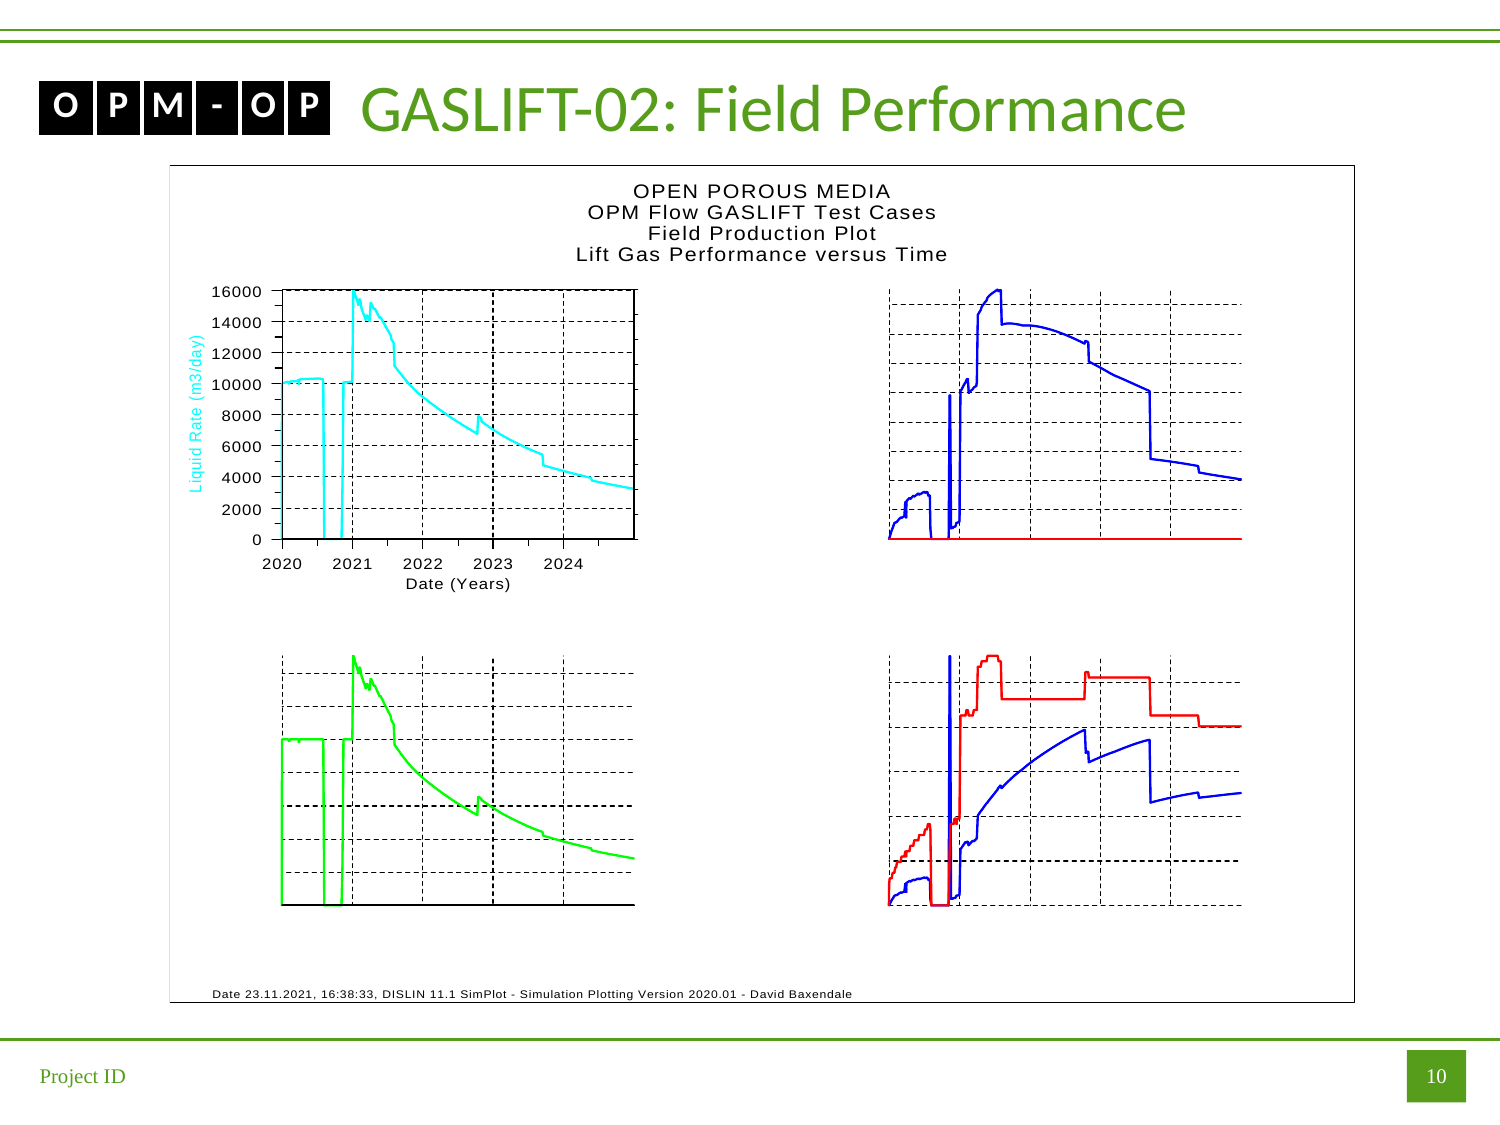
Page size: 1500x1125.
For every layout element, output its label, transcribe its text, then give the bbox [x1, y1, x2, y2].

picture [169, 165, 1356, 1004]
title GASLIFT-02: Field Performance [360, 77, 1425, 153]
